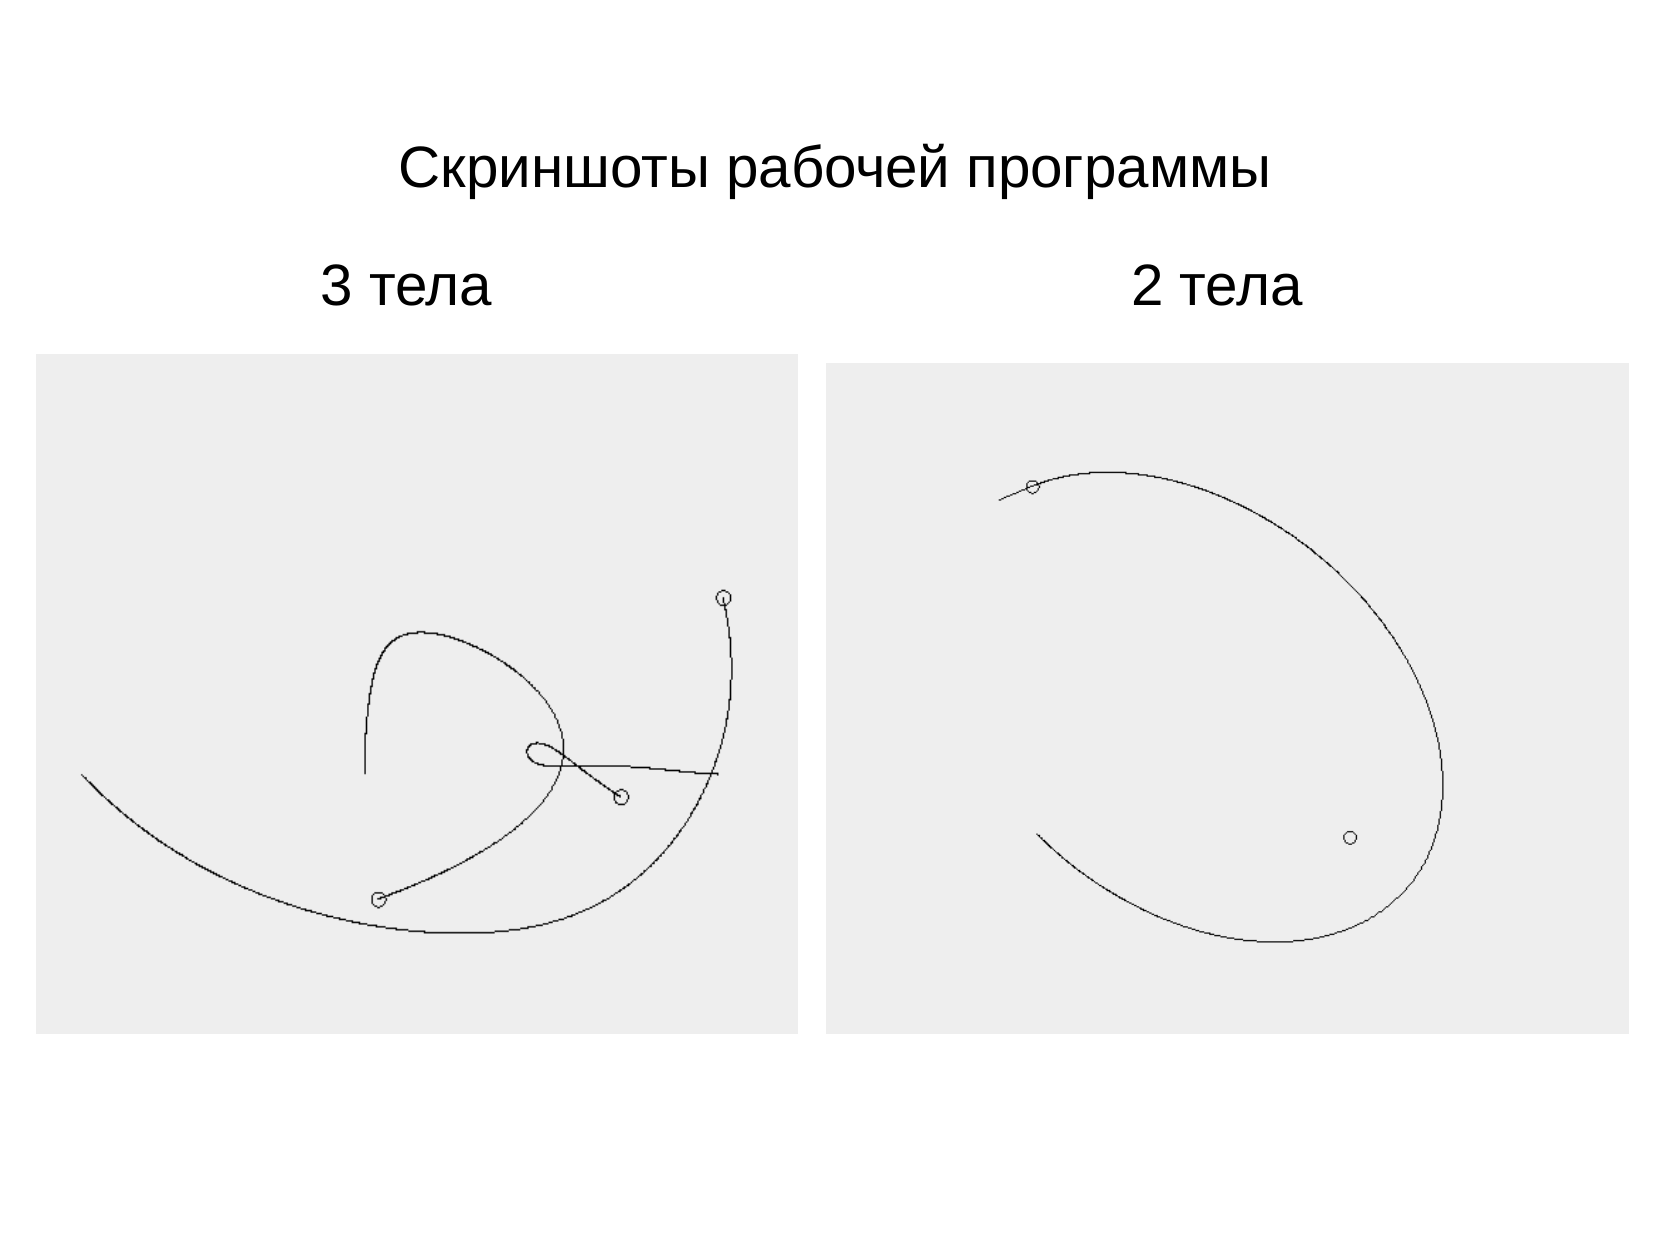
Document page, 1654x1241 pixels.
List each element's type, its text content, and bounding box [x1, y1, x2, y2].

text_box 2 тела [1105, 245, 1329, 325]
picture [36, 354, 798, 1034]
text_box 3 тела [236, 245, 578, 325]
text_box Скриншоты рабочей программы [383, 127, 1287, 207]
picture [826, 363, 1629, 1034]
